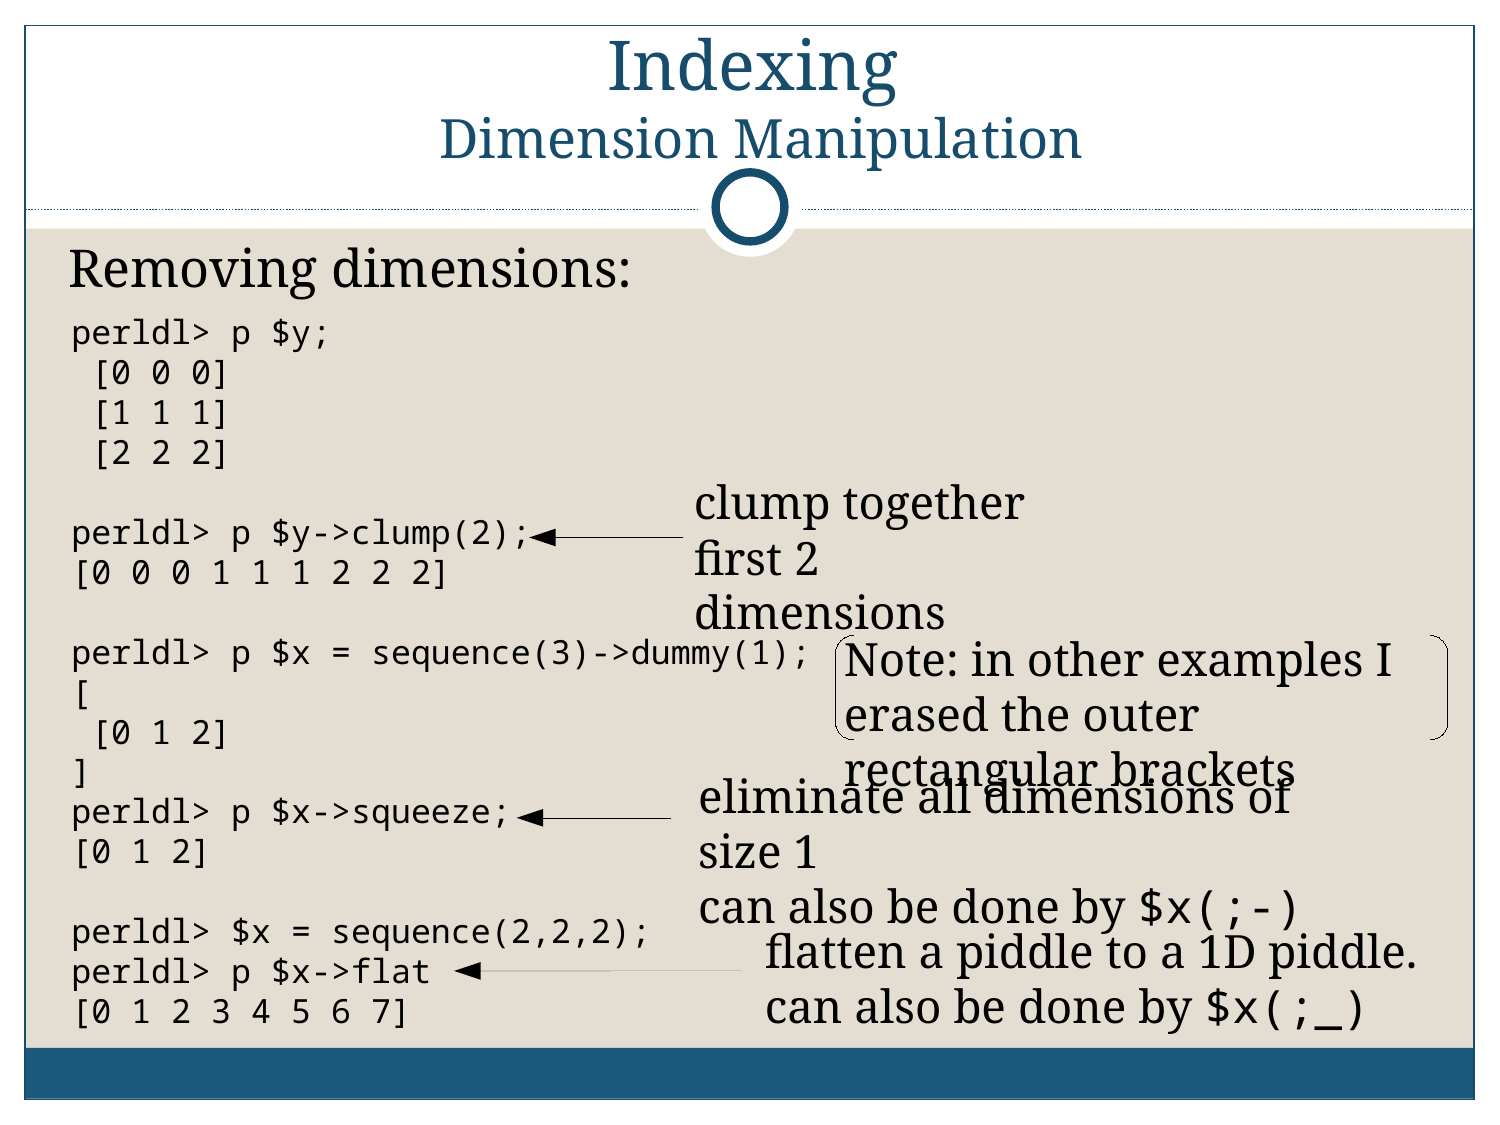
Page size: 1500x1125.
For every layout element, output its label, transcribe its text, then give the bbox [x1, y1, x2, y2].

text_box perldl> p $y; [0 0 0] [1 1 1] [2 2 2] perldl> p $y->clump(2); [0 0 0 1 1 1 2 2 2] perldl> p $x = sequence(3)->dummy(1); [ [0 1 2] ] perldl> p $x->squeeze; [0 1 2] perldl> $x = sequence(2,2,2); perldl> p $x->flat [0 1 2 3 4 5 6 7] [56, 304, 1205, 1038]
text_box flatten a piddle to a 1D piddle. can also be done by $x(;_) [750, 914, 1500, 1056]
text_box Note: in other examples I erased the outer rectangular brackets [829, 622, 1455, 748]
text_box Removing dimensions: [35, 227, 969, 306]
text_box clump together first 2 dimensions [679, 466, 1046, 607]
title Indexing Dimension Manipulation [61, 14, 1462, 177]
text_box eliminate all dimensions of size 1 can also be done by $x(;-) [683, 760, 1378, 901]
